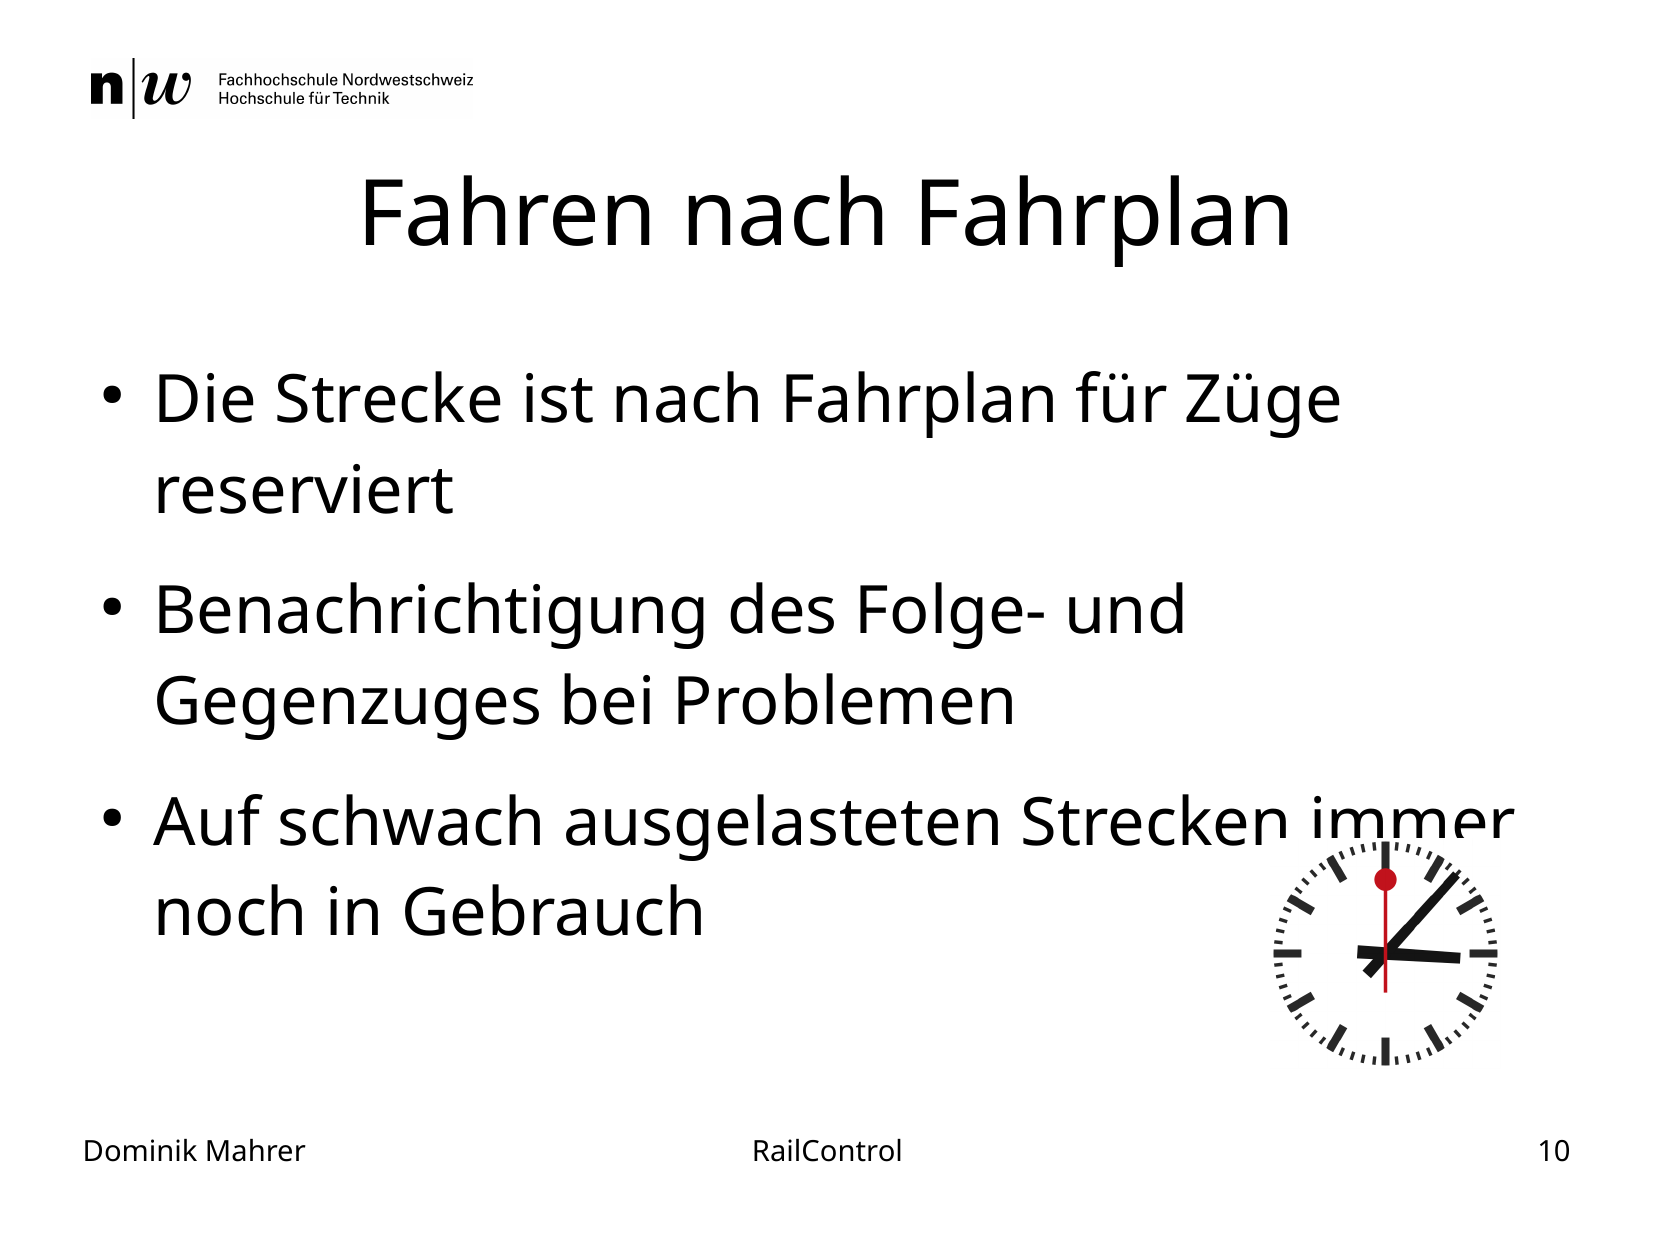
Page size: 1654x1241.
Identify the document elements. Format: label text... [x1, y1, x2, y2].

title Fahren nach Fahrplan [82, 153, 1571, 267]
picture [1270, 838, 1501, 1069]
list Die Strecke ist nach Fahrplan für Züge reserviert Benachrichtigung des Folge- und Gegenzuges bei Problemen Auf schwach ausgelasteten Strecken immer noch in Gebrauch [82, 351, 1571, 1063]
picture [91, 58, 473, 119]
